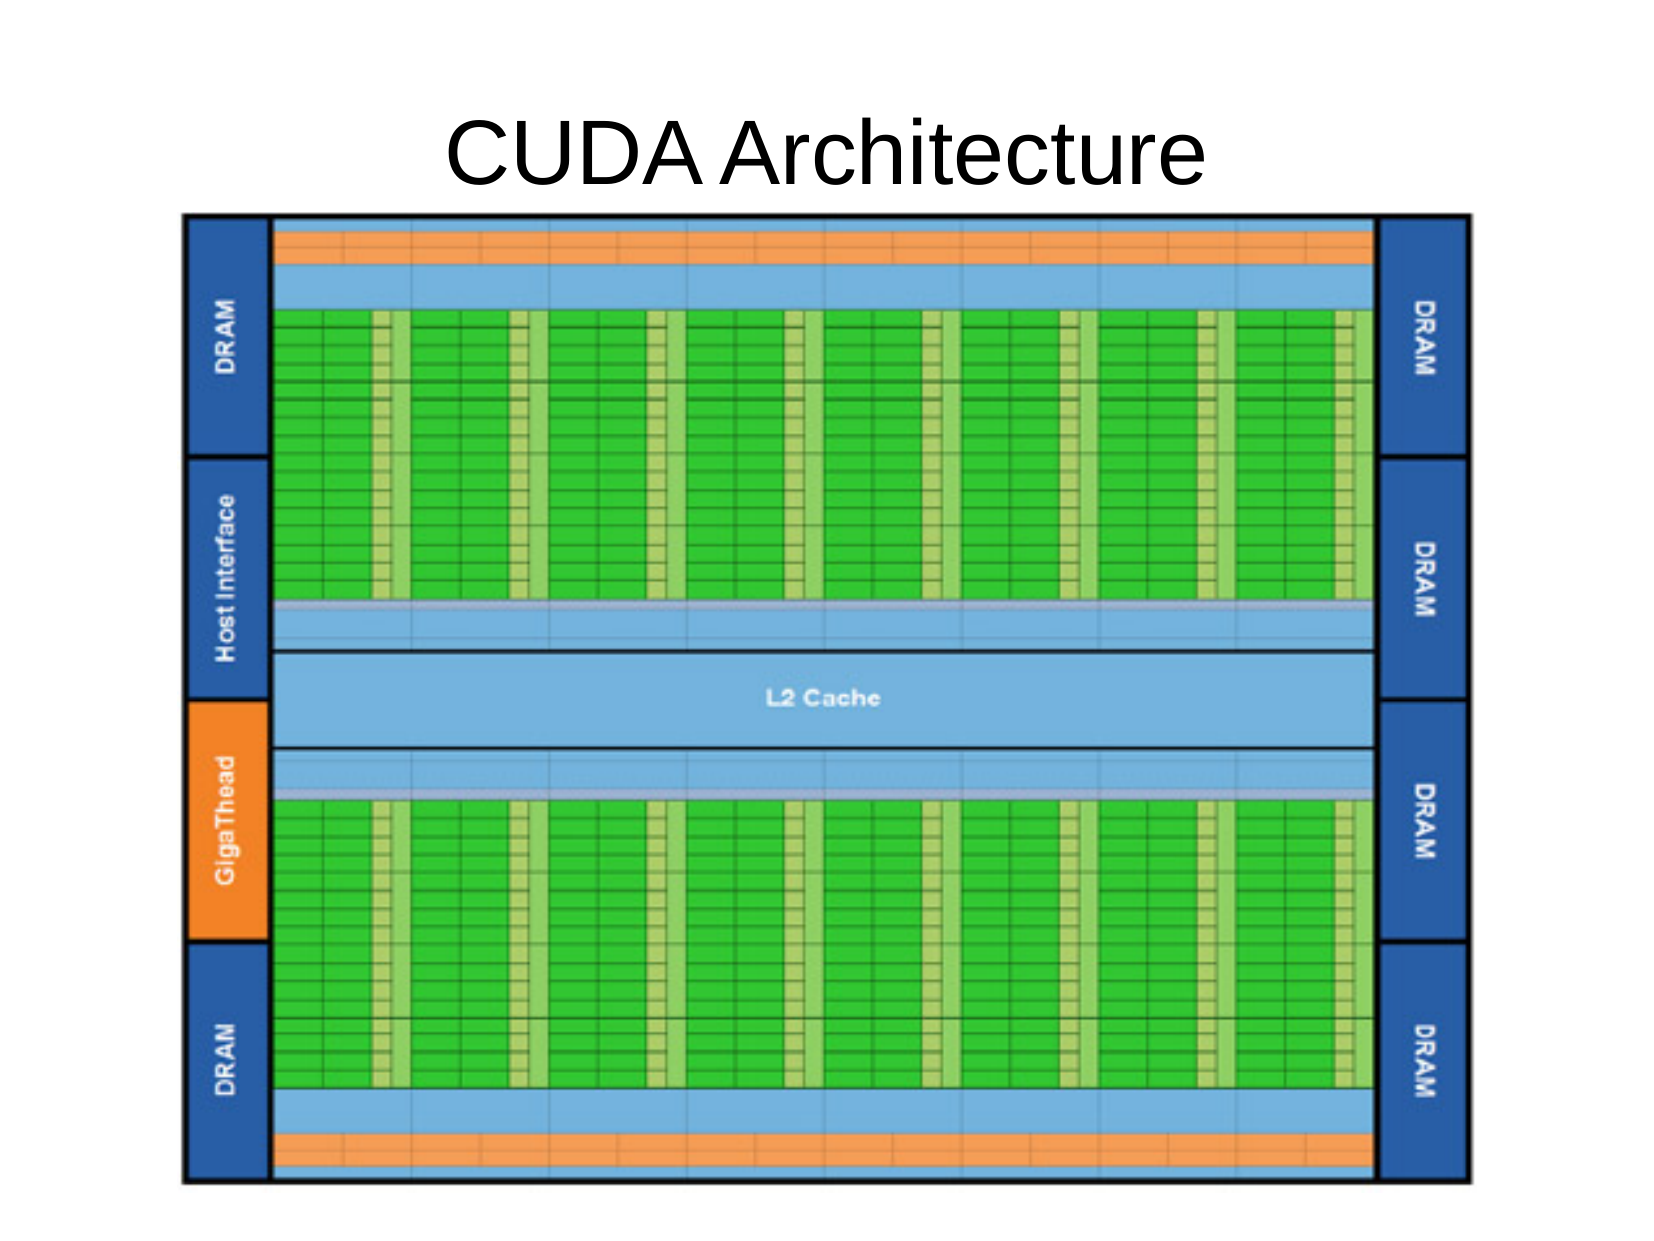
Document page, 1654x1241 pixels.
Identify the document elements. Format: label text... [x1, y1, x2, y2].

title CUDA Architecture [82, 49, 1571, 257]
picture [177, 212, 1477, 1193]
